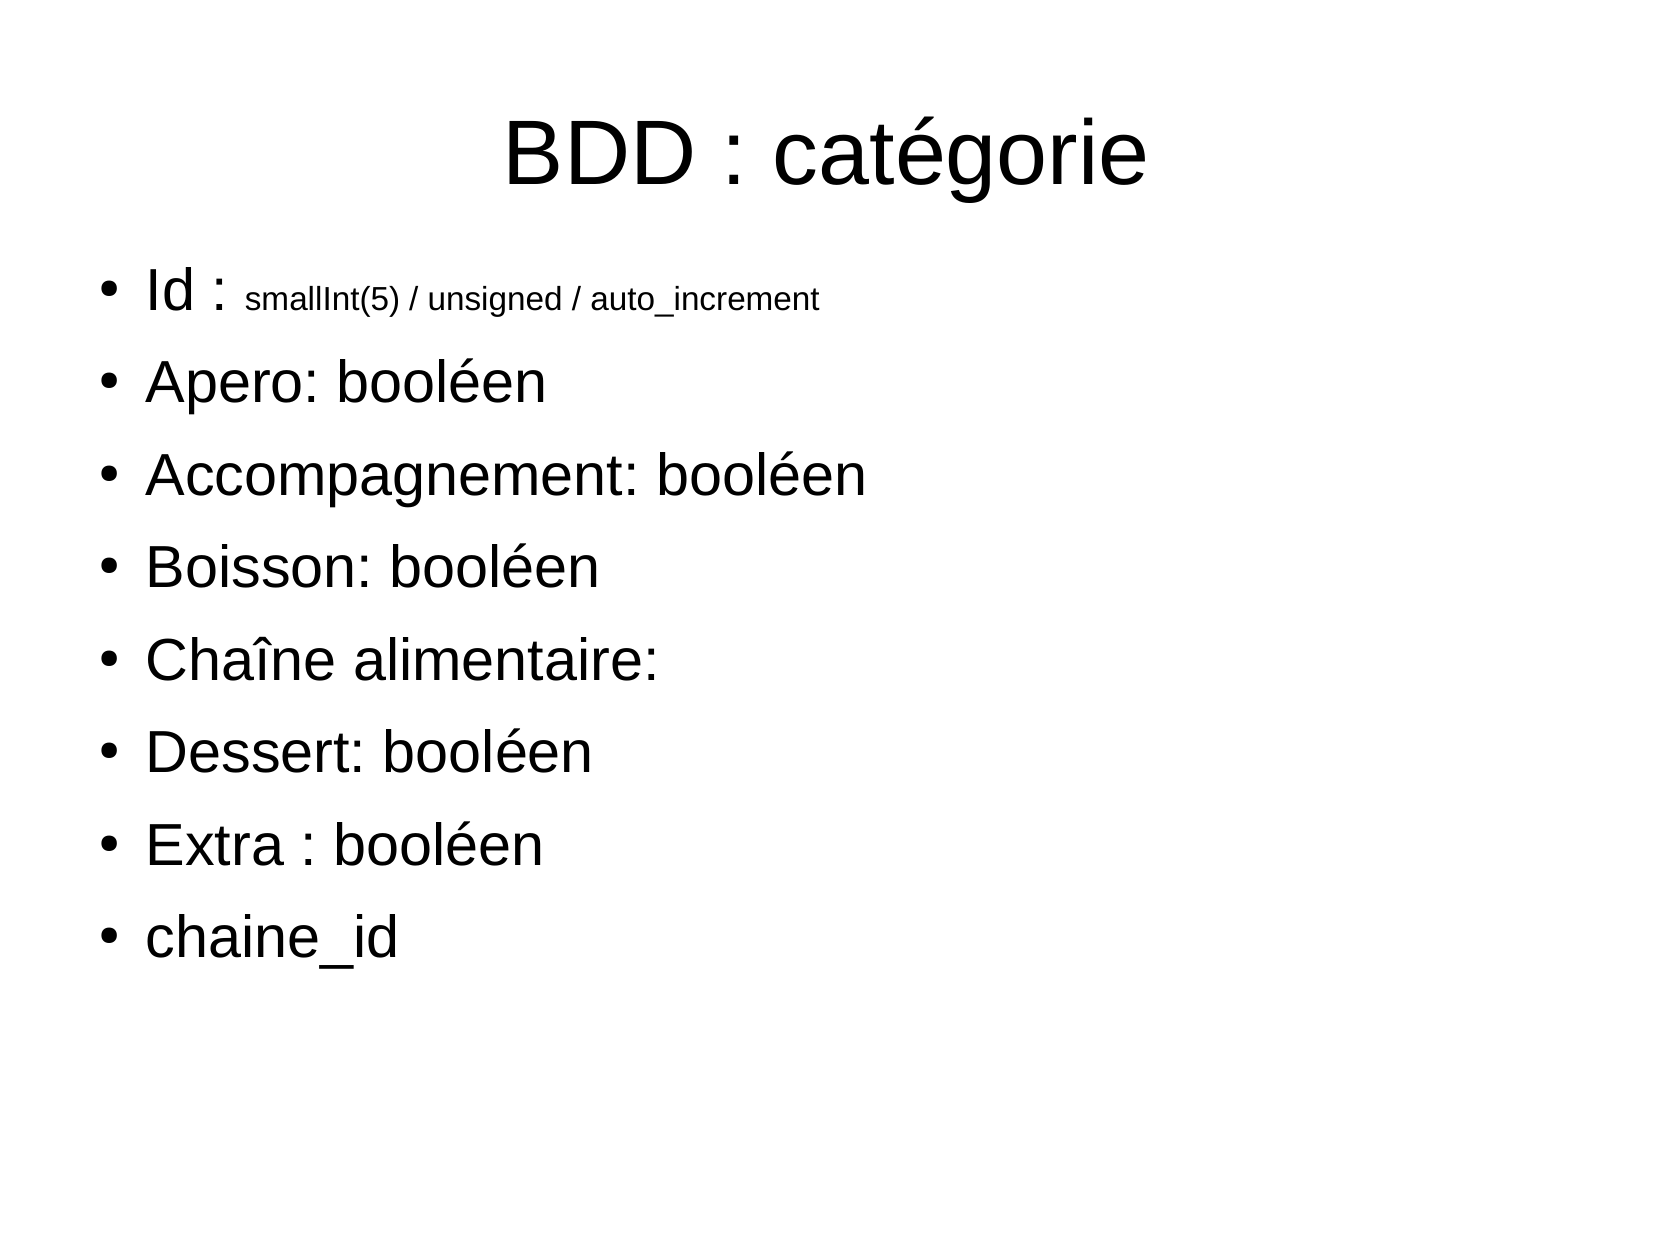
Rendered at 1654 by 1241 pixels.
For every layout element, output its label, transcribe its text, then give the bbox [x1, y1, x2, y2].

list Id : smallInt(5) / unsigned / auto_increment Apero: booléen Accompagnement: booléen Boisson: booléen Chaîne alimentaire: Dessert: booléen Extra : booléen chaine_id [82, 256, 1571, 976]
title BDD : catégorie [82, 49, 1571, 256]
